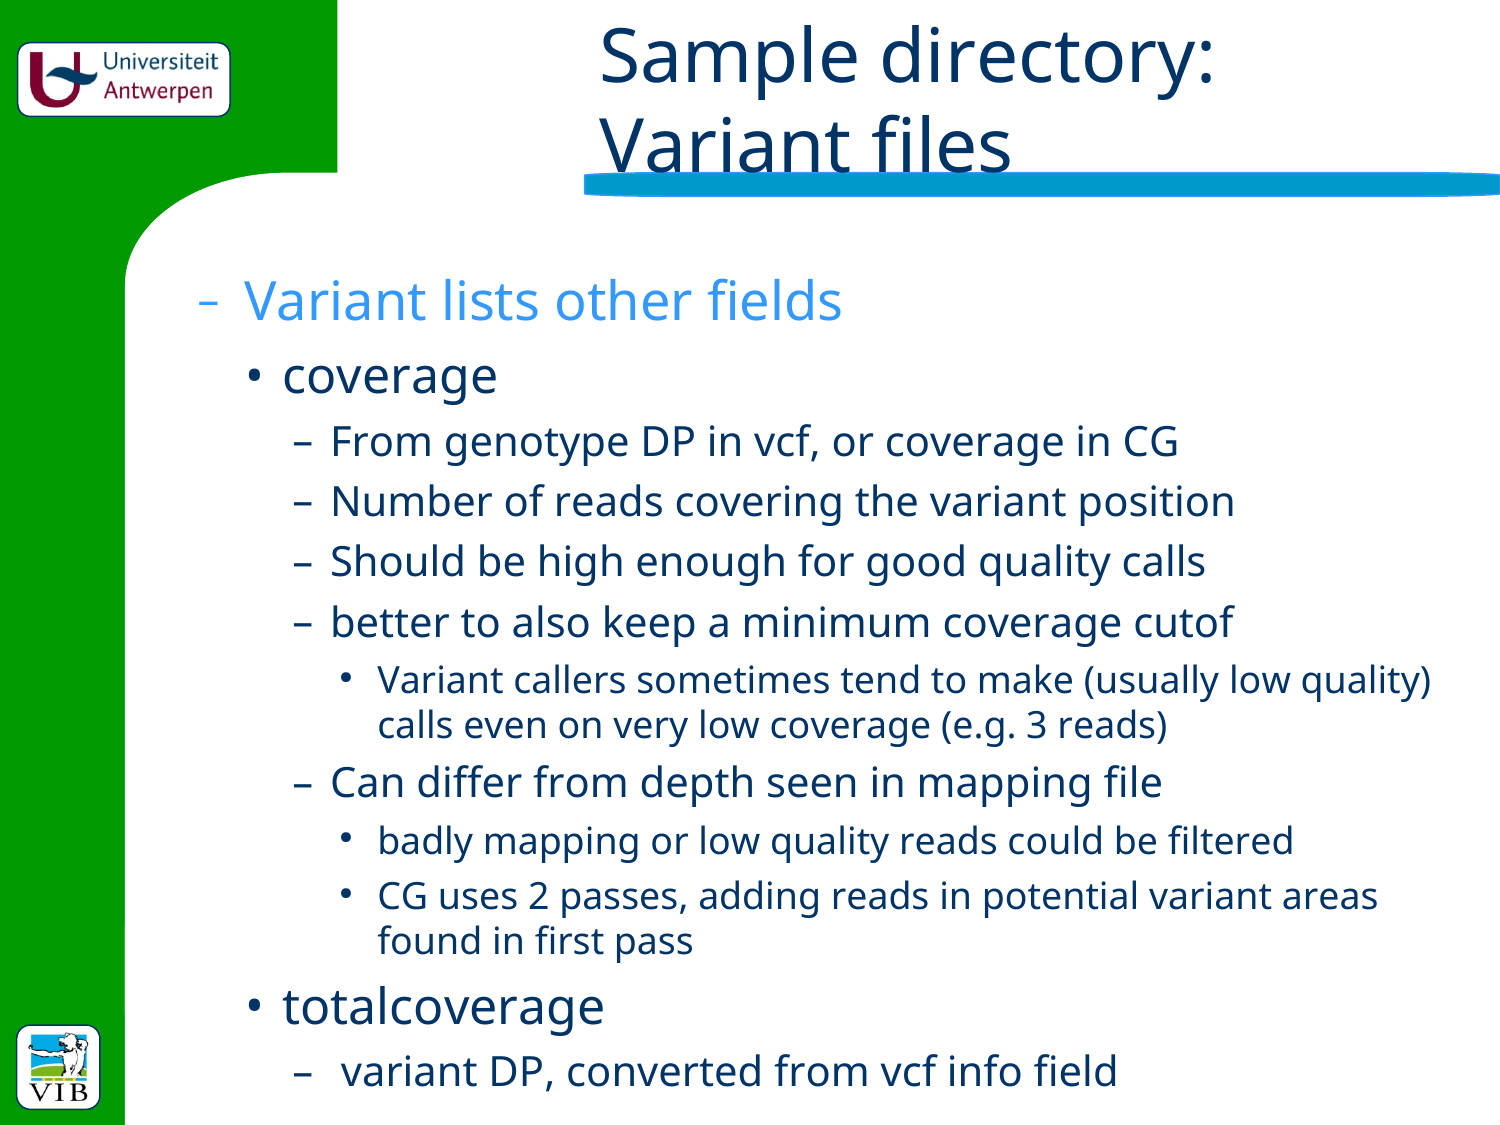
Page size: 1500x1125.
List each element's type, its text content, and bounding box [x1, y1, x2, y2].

picture [25, 47, 223, 112]
title Sample directory: Variant files [584, 0, 1500, 195]
picture [25, 1029, 91, 1107]
list Variant lists other fields coverage From genotype DP in vcf, or coverage in CG Number of reads covering the variant position Should be high enough for good quality calls better to also keep a minimum coverage cutof Variant callers sometimes tend to make (usually low quality) calls even on very low coverage (e.g. 3 reads) Can differ from depth seen in mapping file badly mapping or low quality reads could be filtered CG uses 2 passes, adding reads in potential variant areas found in first pass totalcoverage variant DP, converted from vcf info field [159, 258, 1465, 1125]
